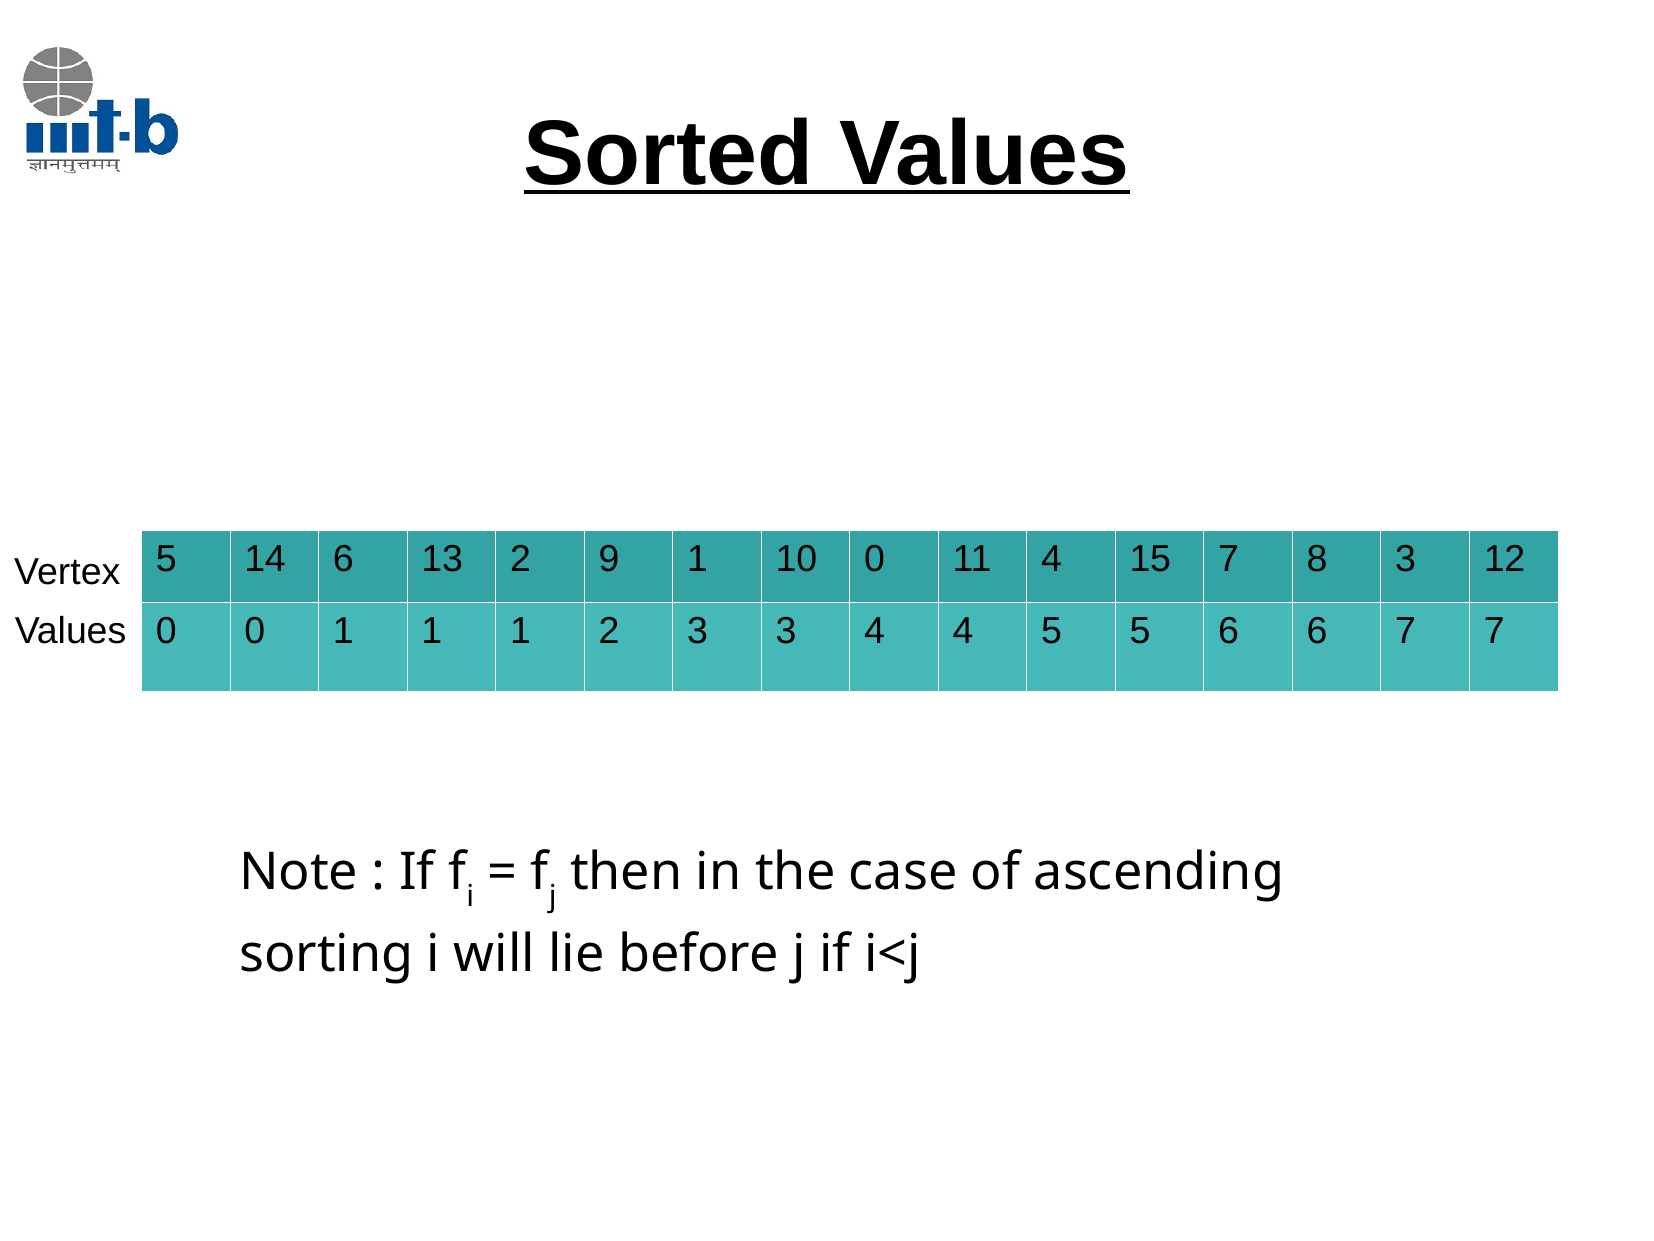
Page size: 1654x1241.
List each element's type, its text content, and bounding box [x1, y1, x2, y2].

table_header 14 [231, 531, 318, 602]
text_box Vertex [0, 543, 142, 602]
table_cell 6 [1293, 603, 1380, 691]
table_cell 0 [231, 603, 318, 691]
table_cell 2 [585, 603, 672, 691]
table_cell 3 [762, 603, 849, 691]
table_header 0 [850, 531, 938, 602]
table_header 6 [319, 531, 407, 602]
table_header 1 [673, 531, 761, 602]
table_header 4 [1027, 531, 1115, 602]
text_box Note : If fi = fj then in the case of ascending sorting i will lie before j if i<j [224, 826, 1382, 1040]
table_cell 7 [1381, 603, 1469, 691]
picture [23, 35, 178, 189]
table_cell 1 [319, 603, 407, 691]
table_cell 4 [939, 603, 1026, 691]
table_header 5 [142, 531, 230, 602]
table_cell 1 [496, 603, 584, 691]
table_header 10 [762, 531, 849, 602]
table_header 7 [1204, 531, 1292, 602]
text_box Values [0, 602, 142, 662]
table_cell 6 [1204, 603, 1292, 691]
table_header 3 [1381, 531, 1469, 602]
table_header 8 [1293, 531, 1380, 602]
table_cell 5 [1027, 603, 1115, 691]
table_cell 5 [1116, 603, 1203, 691]
title Sorted Values [82, 49, 1571, 257]
table_header 11 [939, 531, 1026, 602]
table_header 12 [1470, 531, 1558, 602]
table_cell 0 [142, 603, 230, 691]
table_header 9 [585, 531, 672, 602]
table_header 13 [408, 531, 495, 602]
table_cell 4 [850, 603, 938, 691]
table_cell 3 [673, 603, 761, 691]
table_header 2 [496, 531, 584, 602]
table_cell 7 [1470, 603, 1558, 691]
table_cell 1 [408, 603, 495, 691]
table_header 15 [1116, 531, 1203, 602]
